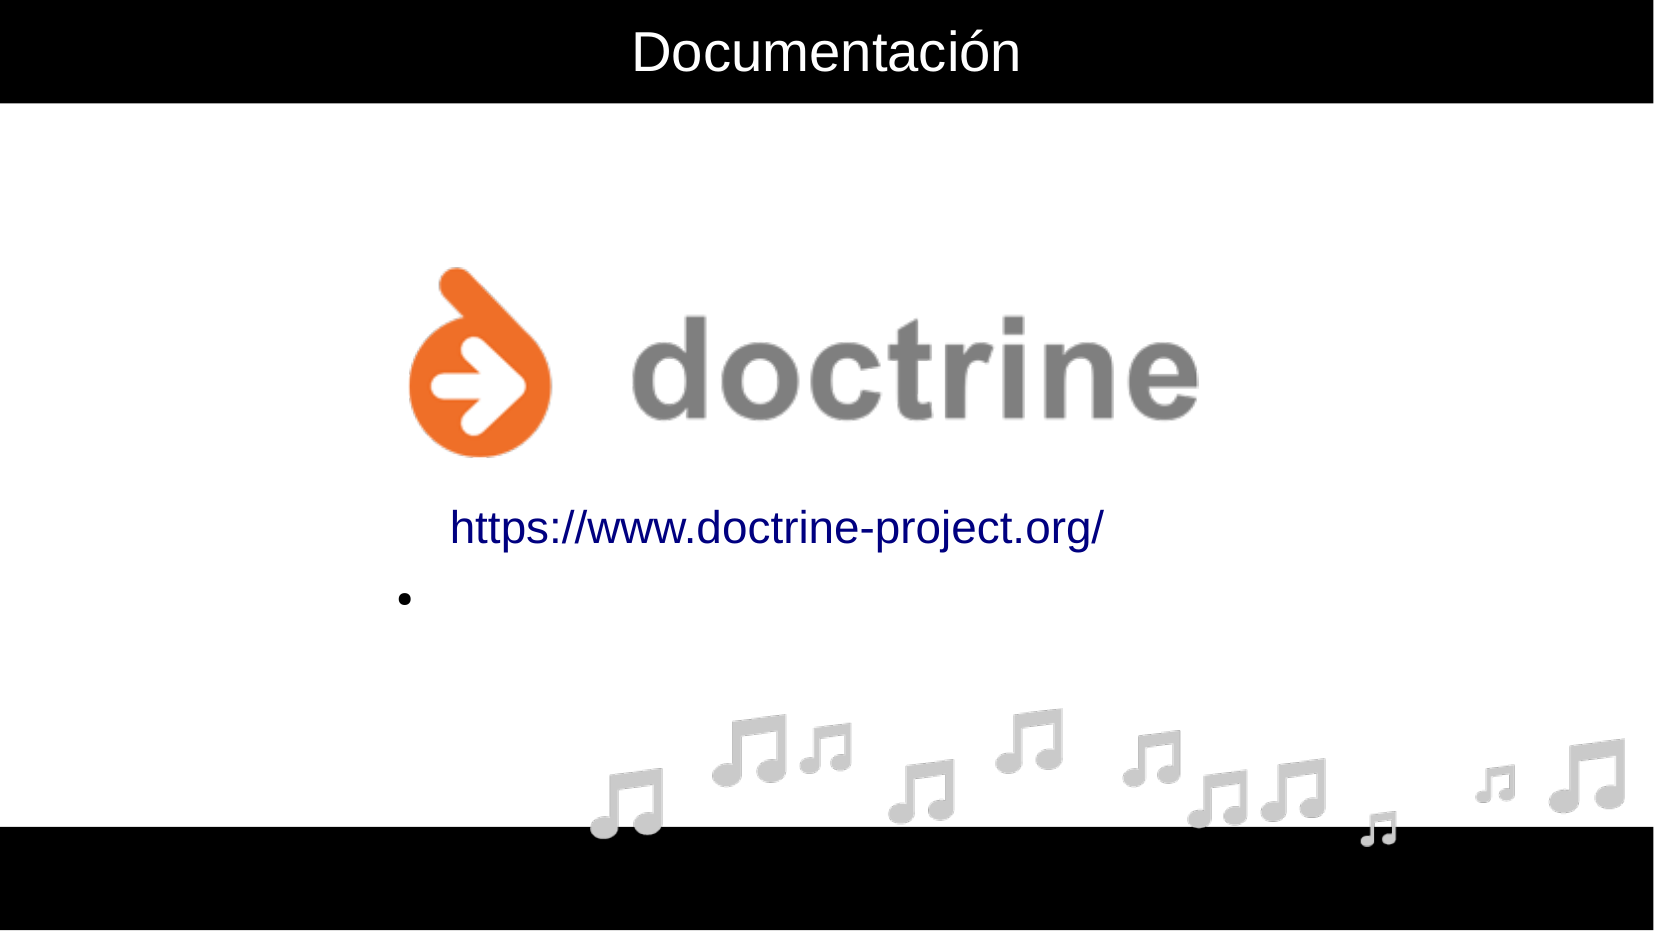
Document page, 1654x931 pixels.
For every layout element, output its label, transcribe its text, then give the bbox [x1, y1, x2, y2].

title Documentación [59, 6, 1595, 98]
list https://www.doctrine-project.org/ [379, 501, 1236, 621]
picture [408, 165, 1199, 561]
